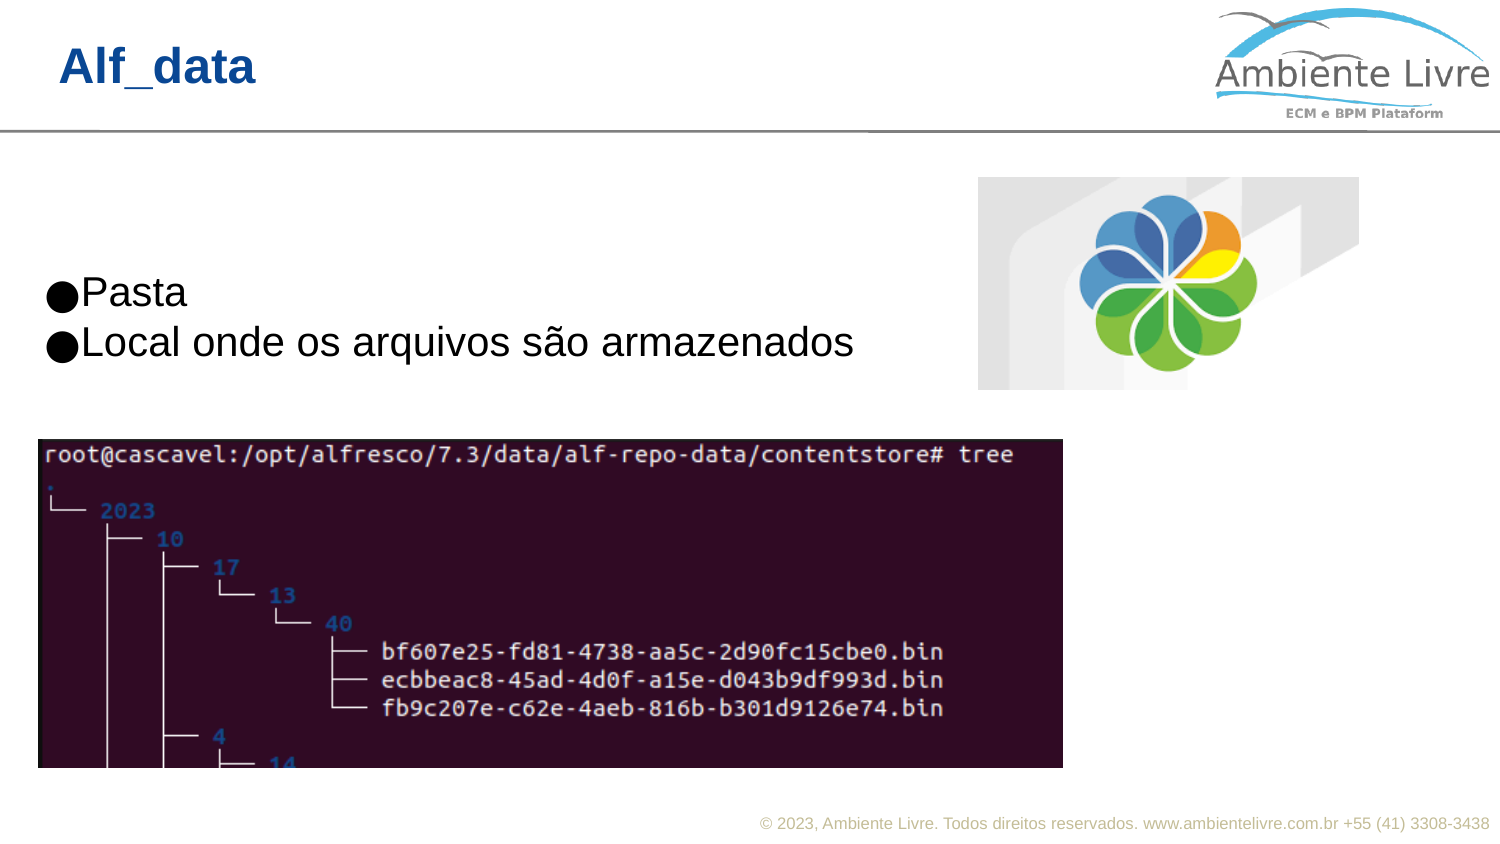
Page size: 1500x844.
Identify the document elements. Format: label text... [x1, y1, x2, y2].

text_box Pasta Local onde os arquivos são armazenados [29, 172, 1477, 443]
picture [38, 439, 1063, 768]
text_box Alf_data [43, 8, 1127, 129]
picture [978, 177, 1359, 391]
picture [1215, 8, 1489, 118]
